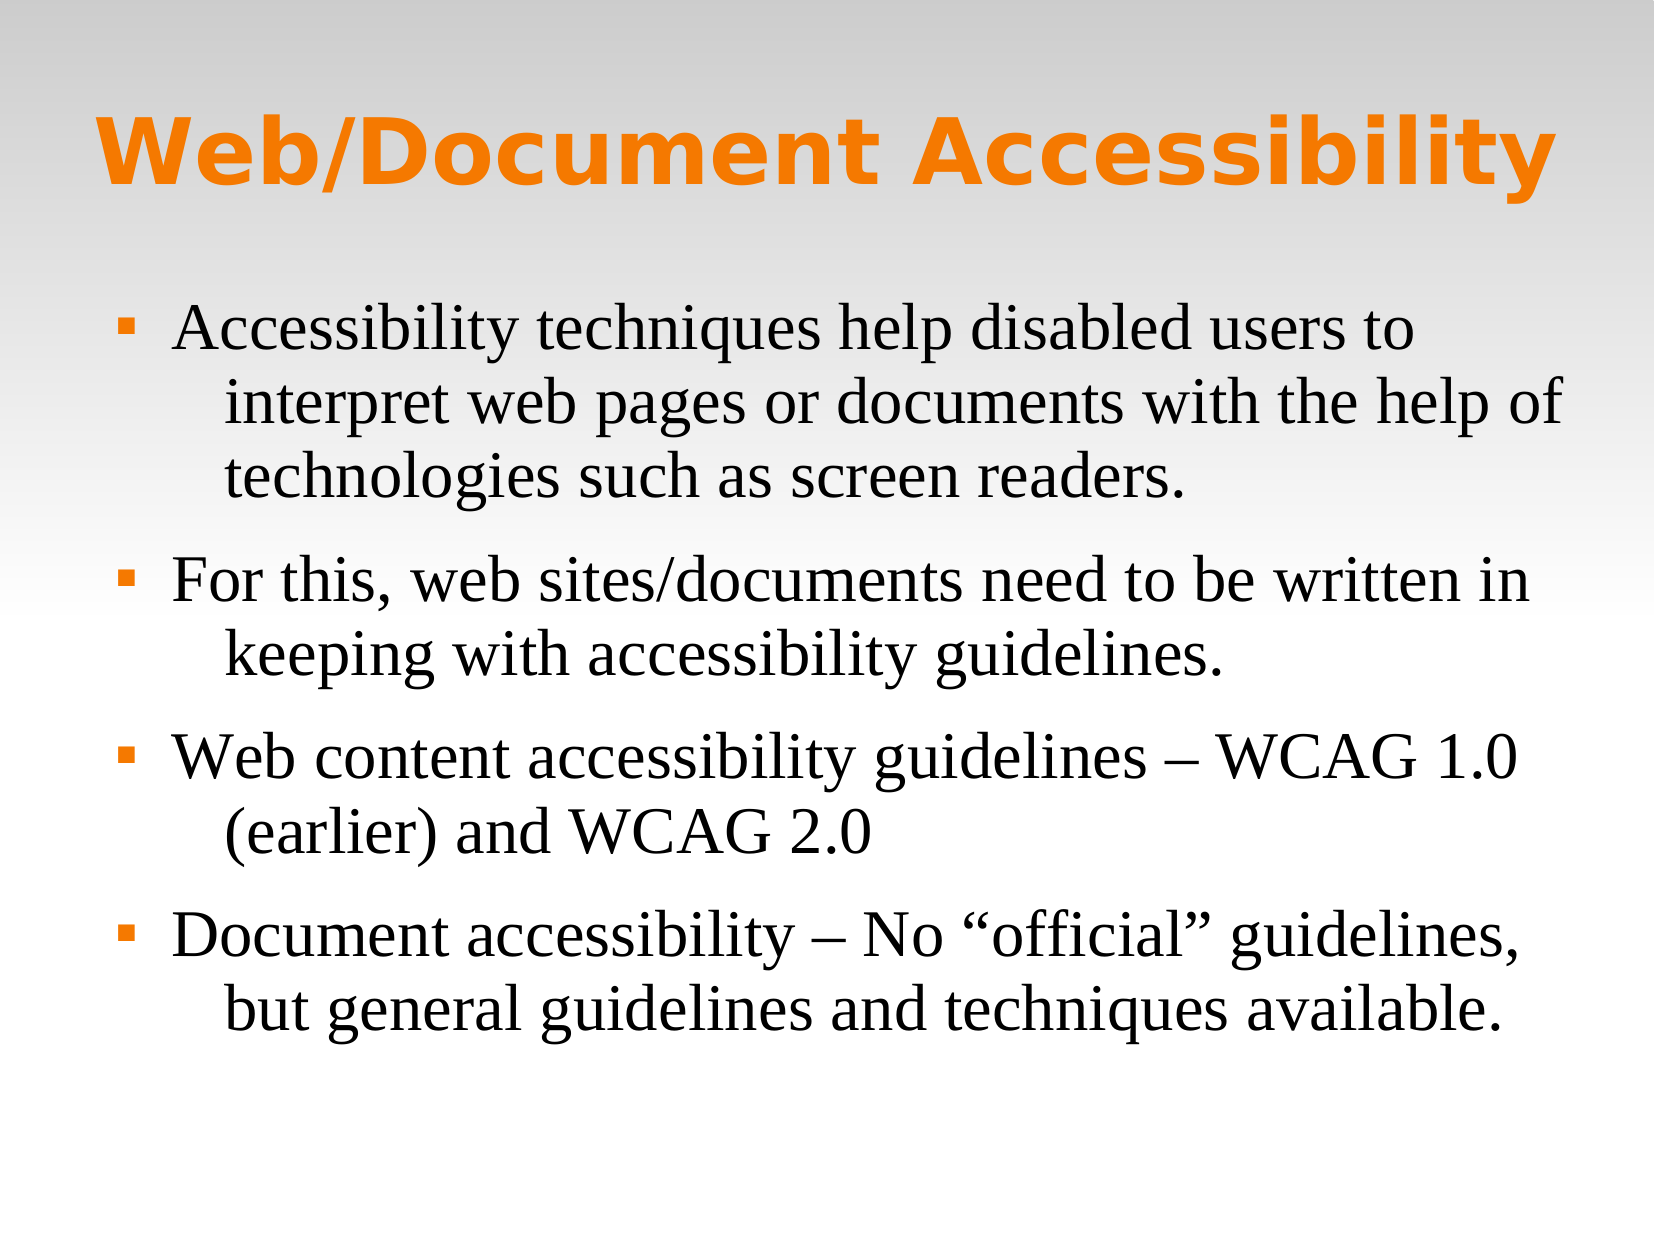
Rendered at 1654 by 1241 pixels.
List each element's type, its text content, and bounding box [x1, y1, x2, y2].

list Accessibility techniques help disabled users to interpret web pages or documents with the help of technologies such as screen readers. For this, web sites/documents need to be written in keeping with accessibility guidelines. Web content accessibility guidelines – WCAG 1.0 (earlier) and WCAG 2.0 Document accessibility – No “official” guidelines, but general guidelines and techniques available. [82, 290, 1571, 1109]
title Web/Document Accessibility [82, 56, 1571, 250]
